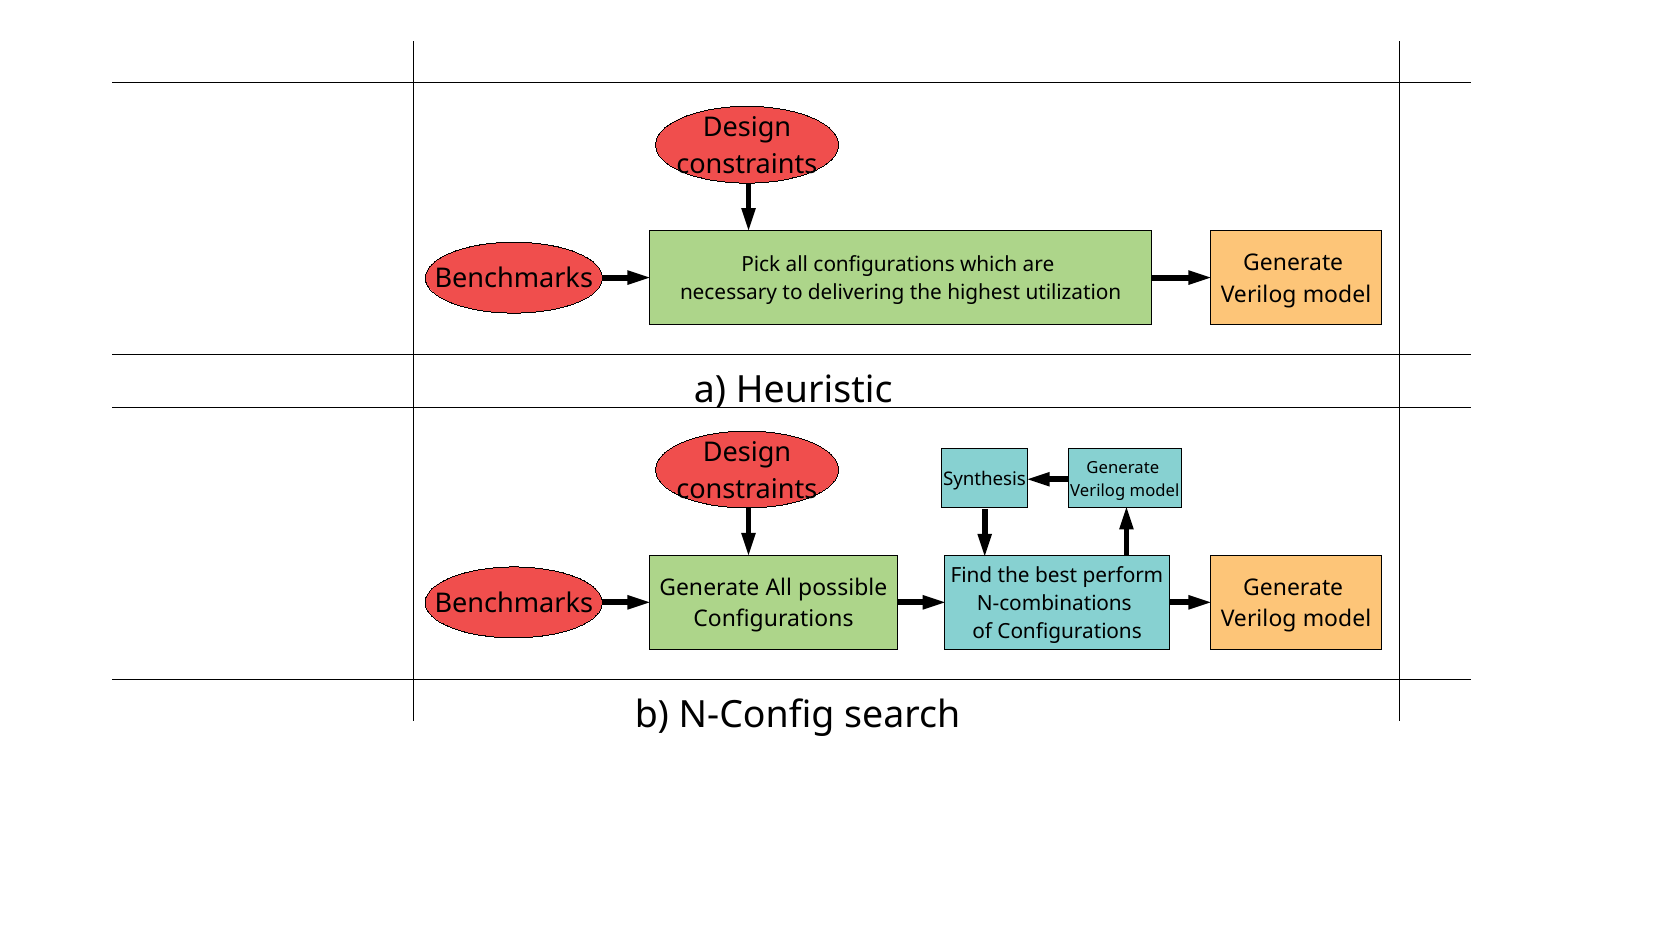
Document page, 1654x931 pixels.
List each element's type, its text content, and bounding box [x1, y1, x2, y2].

text_box Generate Verilog model [1210, 555, 1382, 650]
text_box b) N-Config search [620, 680, 987, 733]
text_box Synthesis [941, 448, 1028, 508]
text_box Pick all configurations which are necessary to delivering the highest utilization [649, 230, 1152, 325]
text_box a) Heuristic [679, 355, 1046, 407]
text_box Design constraints [655, 106, 839, 184]
text_box Generate Verilog model [1068, 448, 1182, 508]
text_box Generate Verilog model [1210, 230, 1382, 325]
text_box Find the best perform N-combinations of Configurations [944, 555, 1170, 650]
text_box Benchmarks [425, 242, 603, 314]
text_box Generate All possible Configurations [649, 555, 898, 650]
text_box Design constraints [655, 431, 839, 508]
text_box Benchmarks [425, 566, 602, 638]
